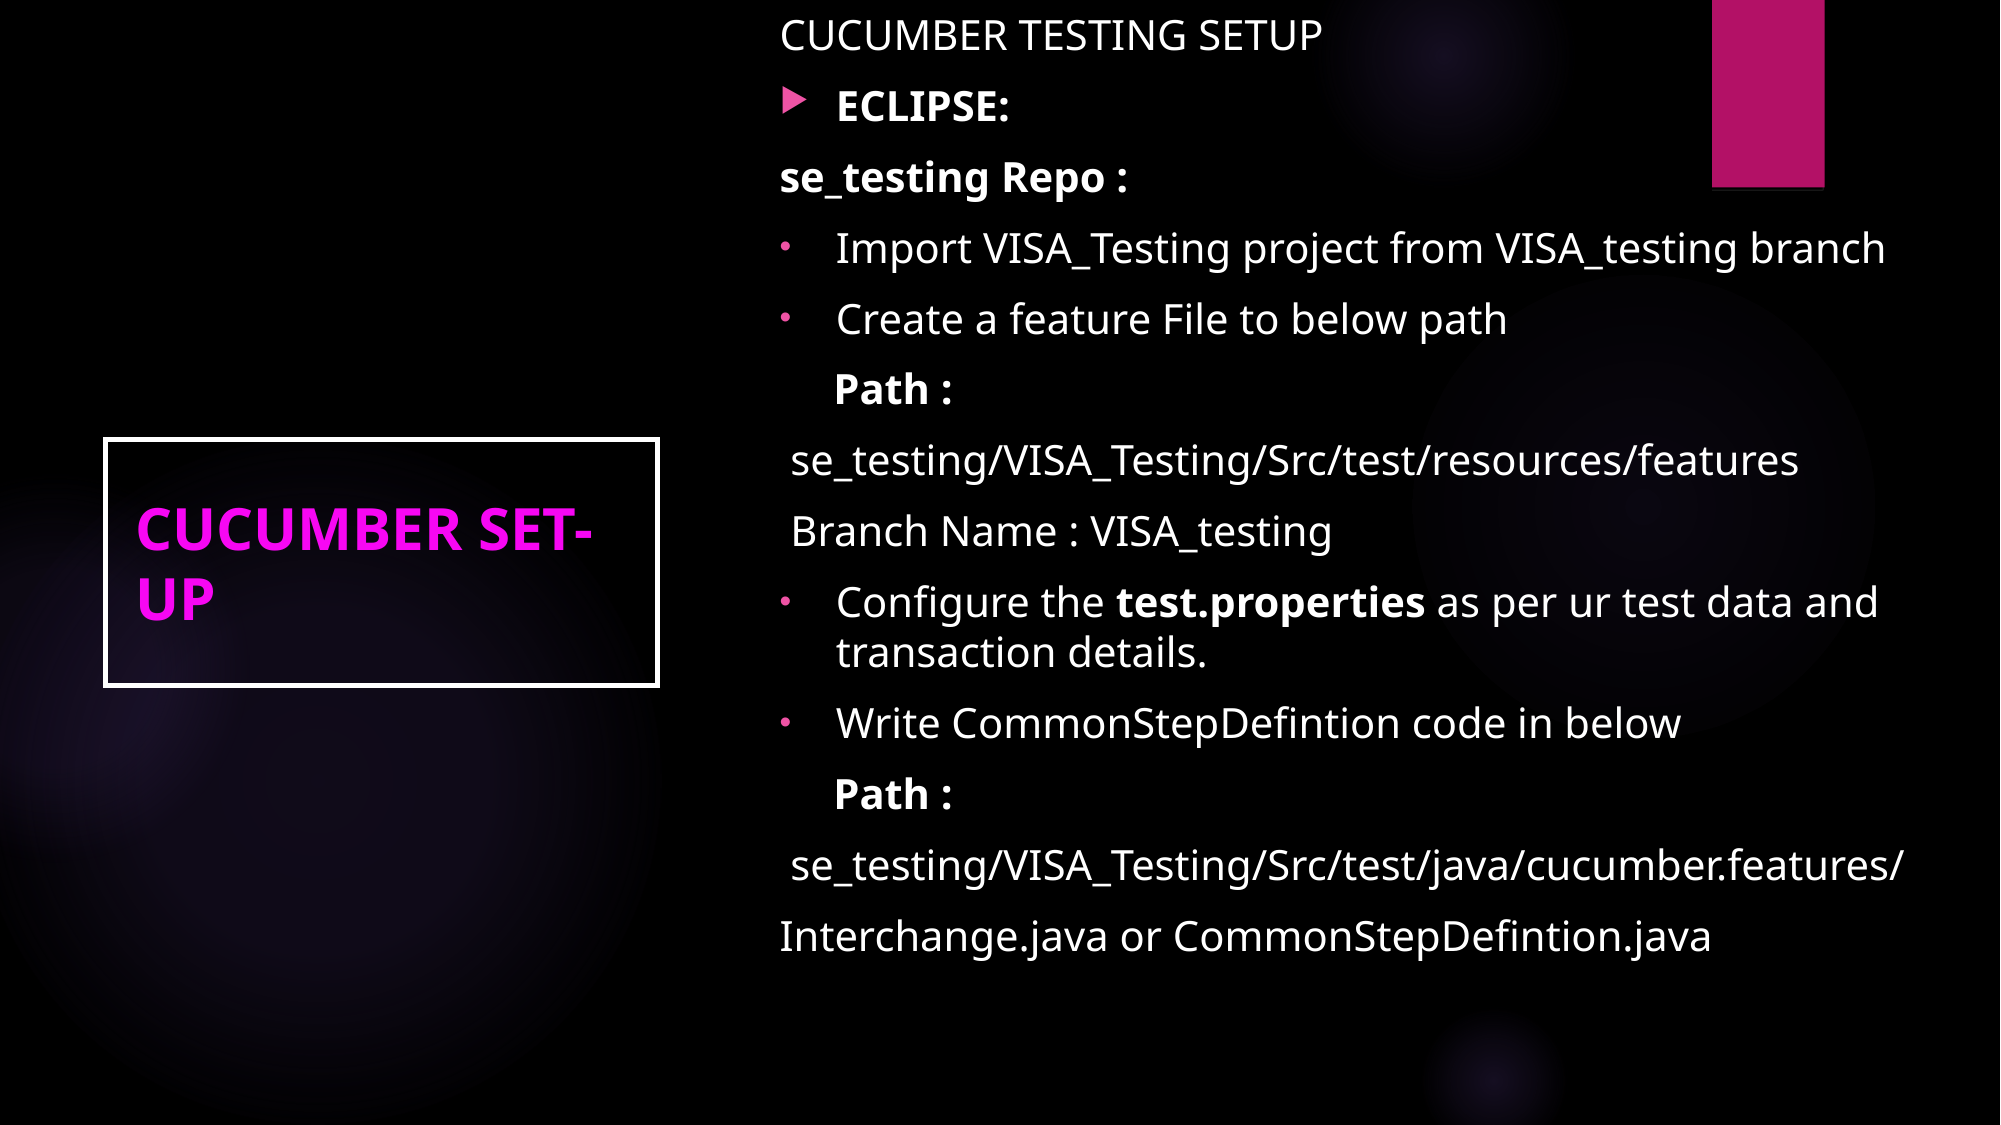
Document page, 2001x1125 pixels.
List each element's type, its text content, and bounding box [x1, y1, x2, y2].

title CUCUMBER SET-UP [105, 439, 658, 686]
picture [0, 437, 662, 1125]
list CUCUMBER TESTING SETUP ECLIPSE: se_testing Repo : Import VISA_Testing project from VISA_testing branch Create a feature File to below path Path : se_testing/VISA_Testing/Src/test/resources/features Branch Name : VISA_testing Configure the test.properties as per ur test data and transaction details. Write CommonStepDefintion code in below Path : se_testing/VISA_Testing/Src/test/java/cucumber.features/ Interchange.java or CommonStepDefintion.java [764, 1, 1993, 1125]
